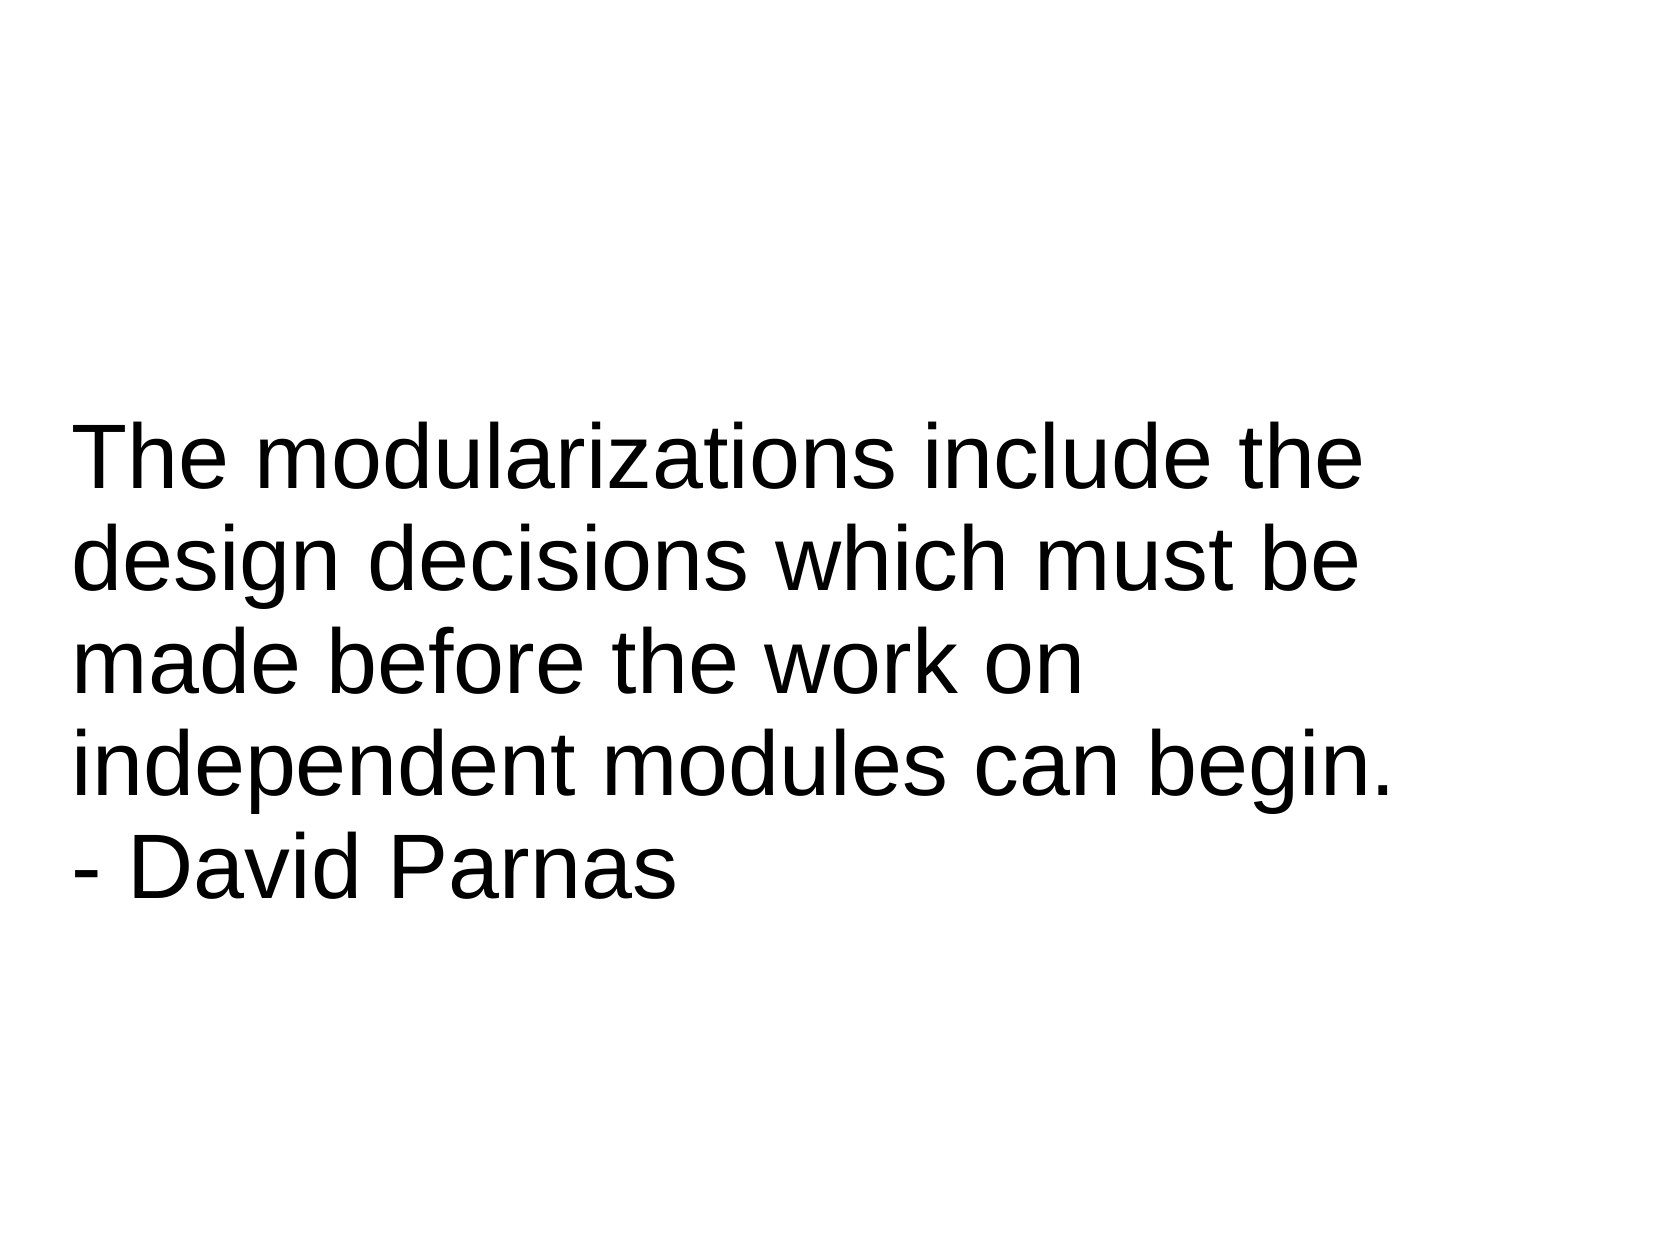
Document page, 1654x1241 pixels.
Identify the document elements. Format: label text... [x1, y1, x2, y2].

title The modularizations include the design decisions which must be made before the work on independent modules can begin. - David Parnas [71, 405, 1561, 918]
